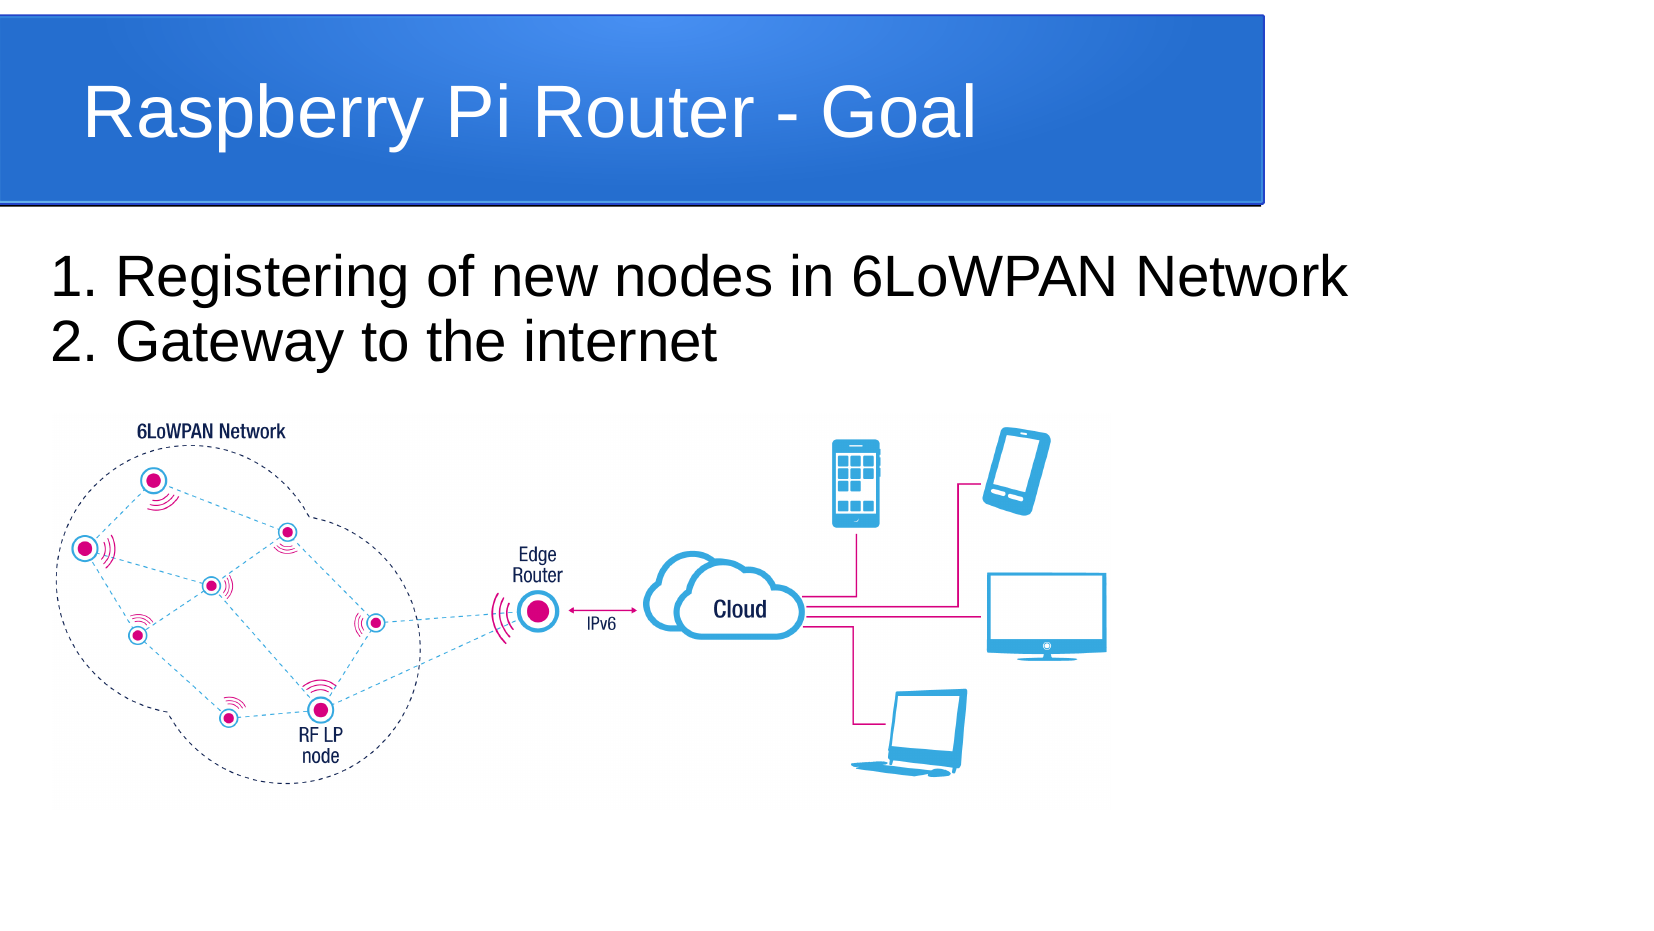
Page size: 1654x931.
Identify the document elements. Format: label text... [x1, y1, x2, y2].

text_box 1. Registering of new nodes in 6LoWPAN Network 2. Gateway to the internet [35, 236, 1430, 426]
picture [52, 413, 1111, 810]
title Raspberry Pi Router - Goal [82, 35, 1235, 189]
